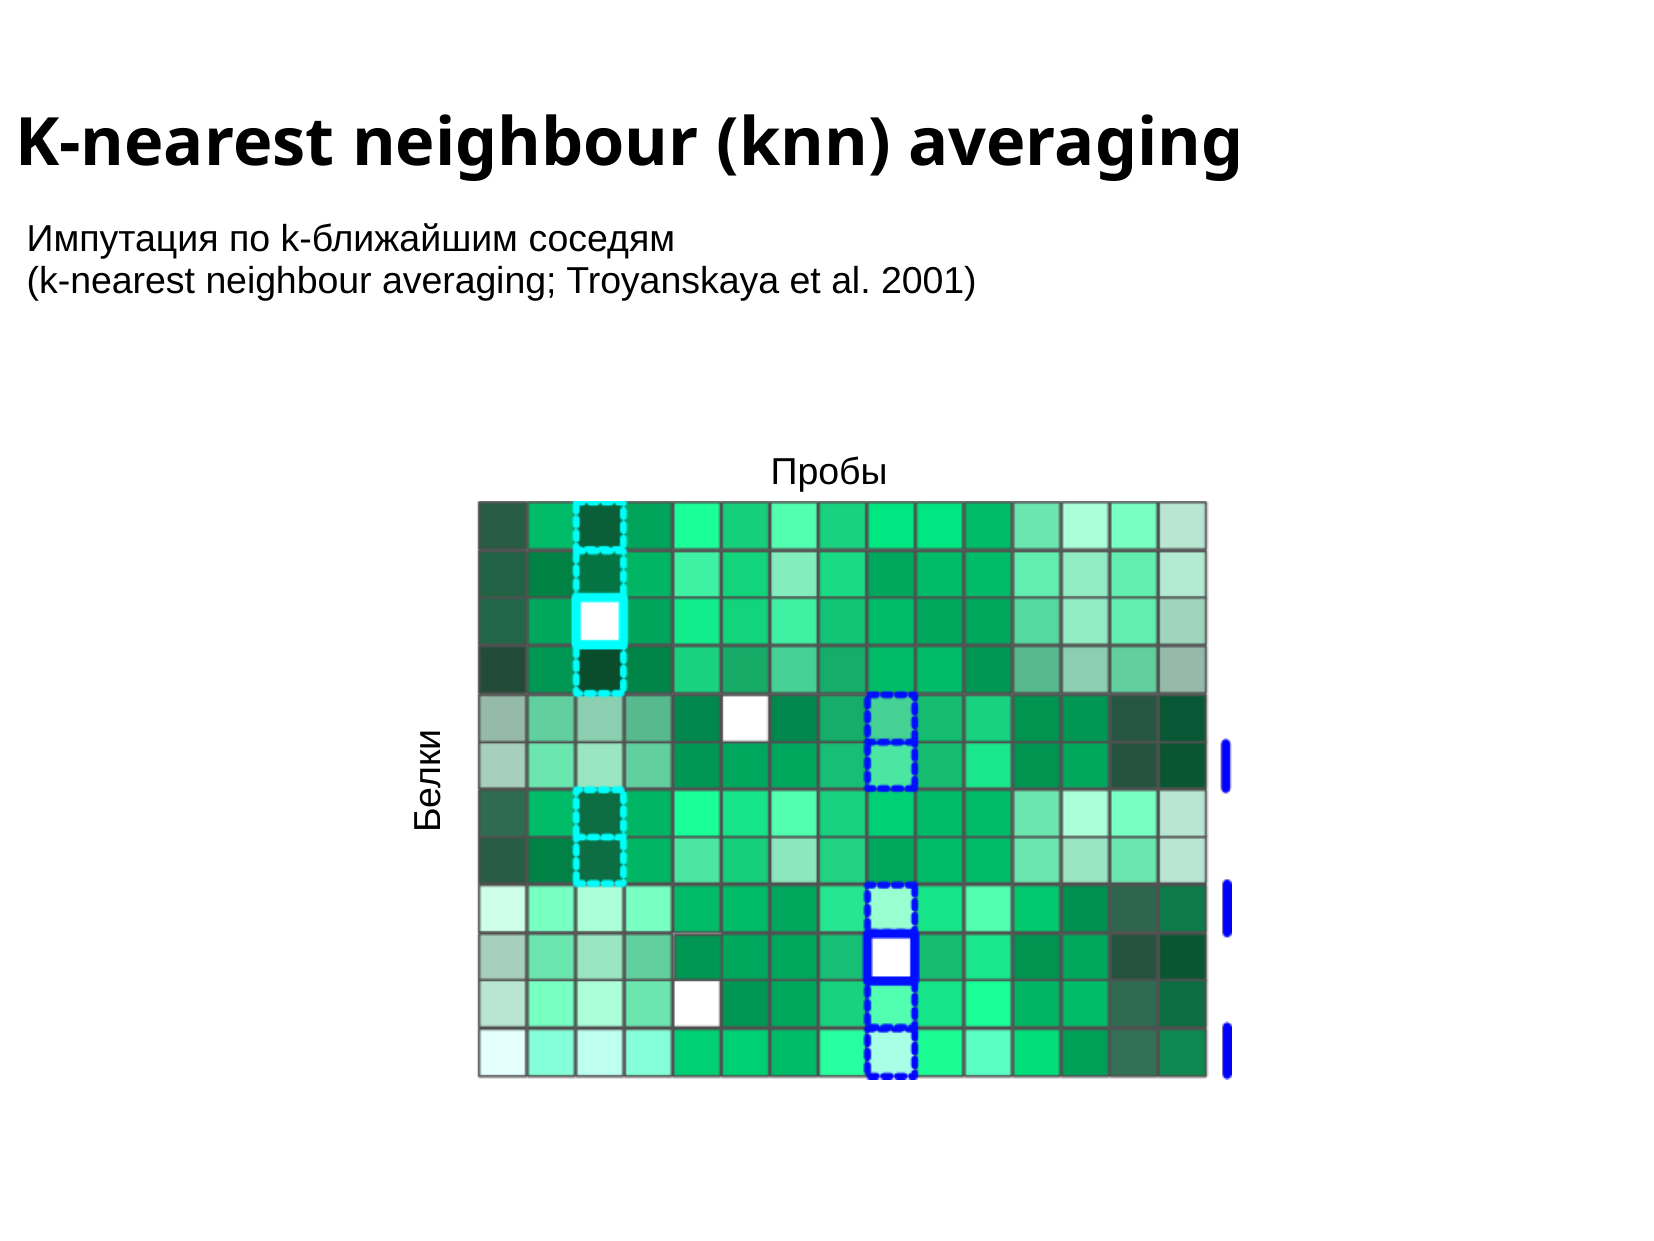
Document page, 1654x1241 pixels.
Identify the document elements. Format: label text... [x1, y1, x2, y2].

text_box Белки [398, 499, 456, 848]
text_box Импутация по k-ближайшим соседям (k-nearest neighbour averaging; Troyanskaya et al. 2001) [11, 209, 1049, 309]
picture [472, 501, 1232, 1080]
text_box Пробы [755, 442, 1105, 500]
title K-nearest neighbour (knn) averaging [15, 19, 1636, 260]
